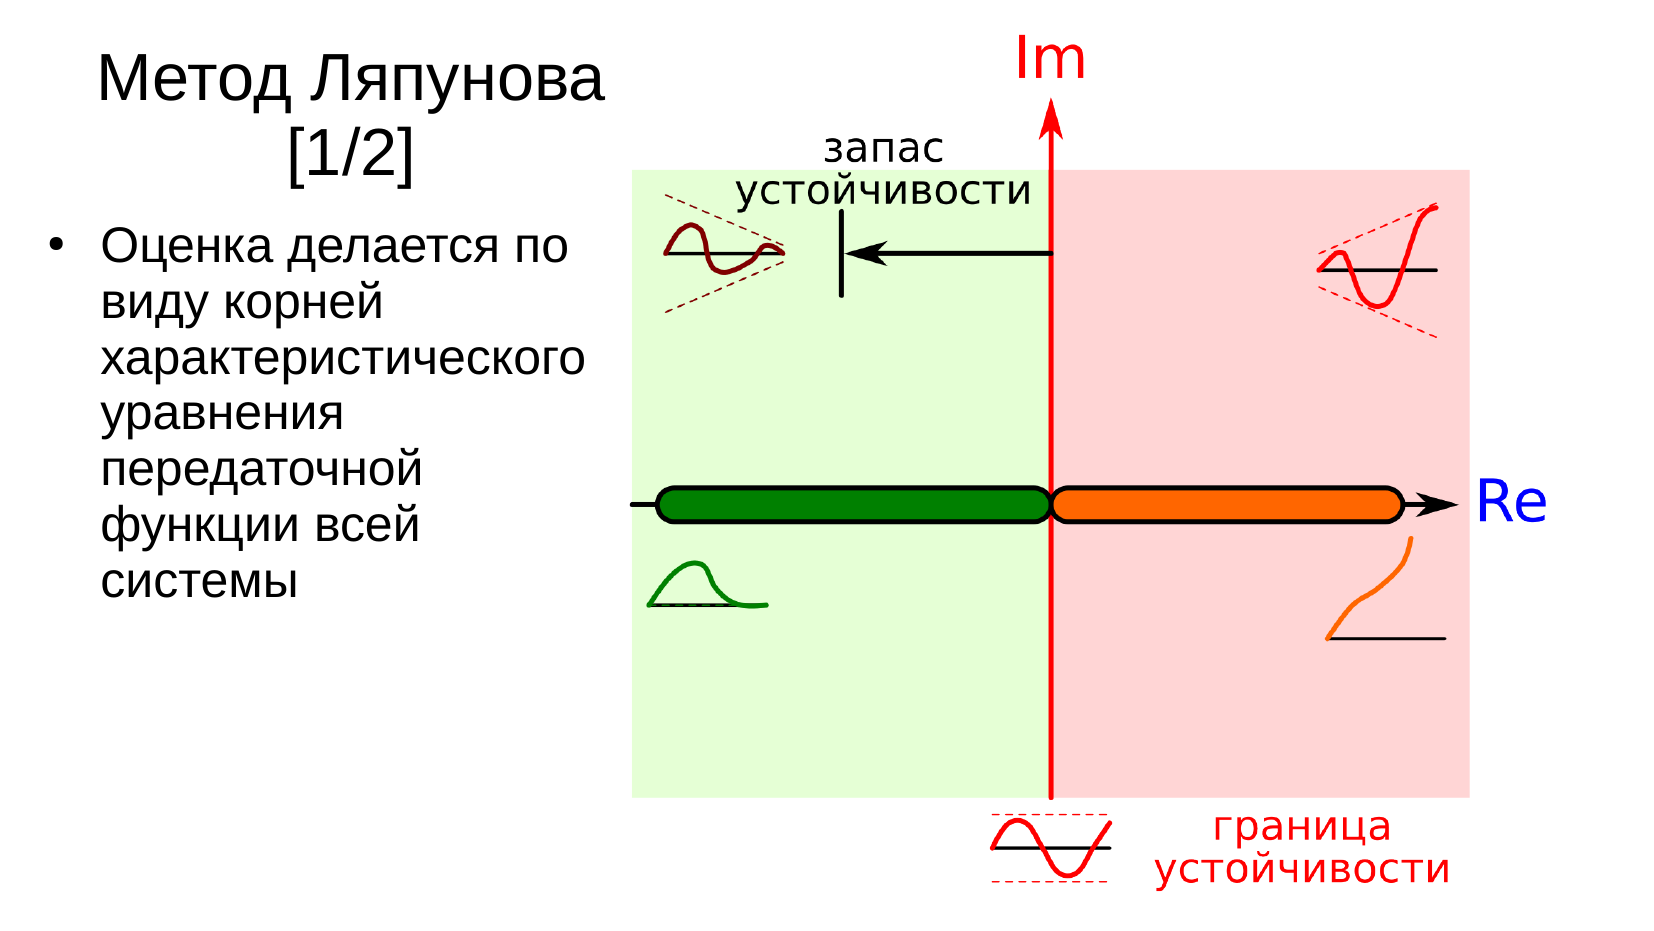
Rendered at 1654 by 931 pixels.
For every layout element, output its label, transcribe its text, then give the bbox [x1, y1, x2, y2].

list Оценка делается по виду корней характеристического уравнения передаточной функции всей системы [29, 217, 590, 758]
title Метод Ляпунова [1/2] [82, 37, 590, 193]
picture [590, 2, 1595, 931]
